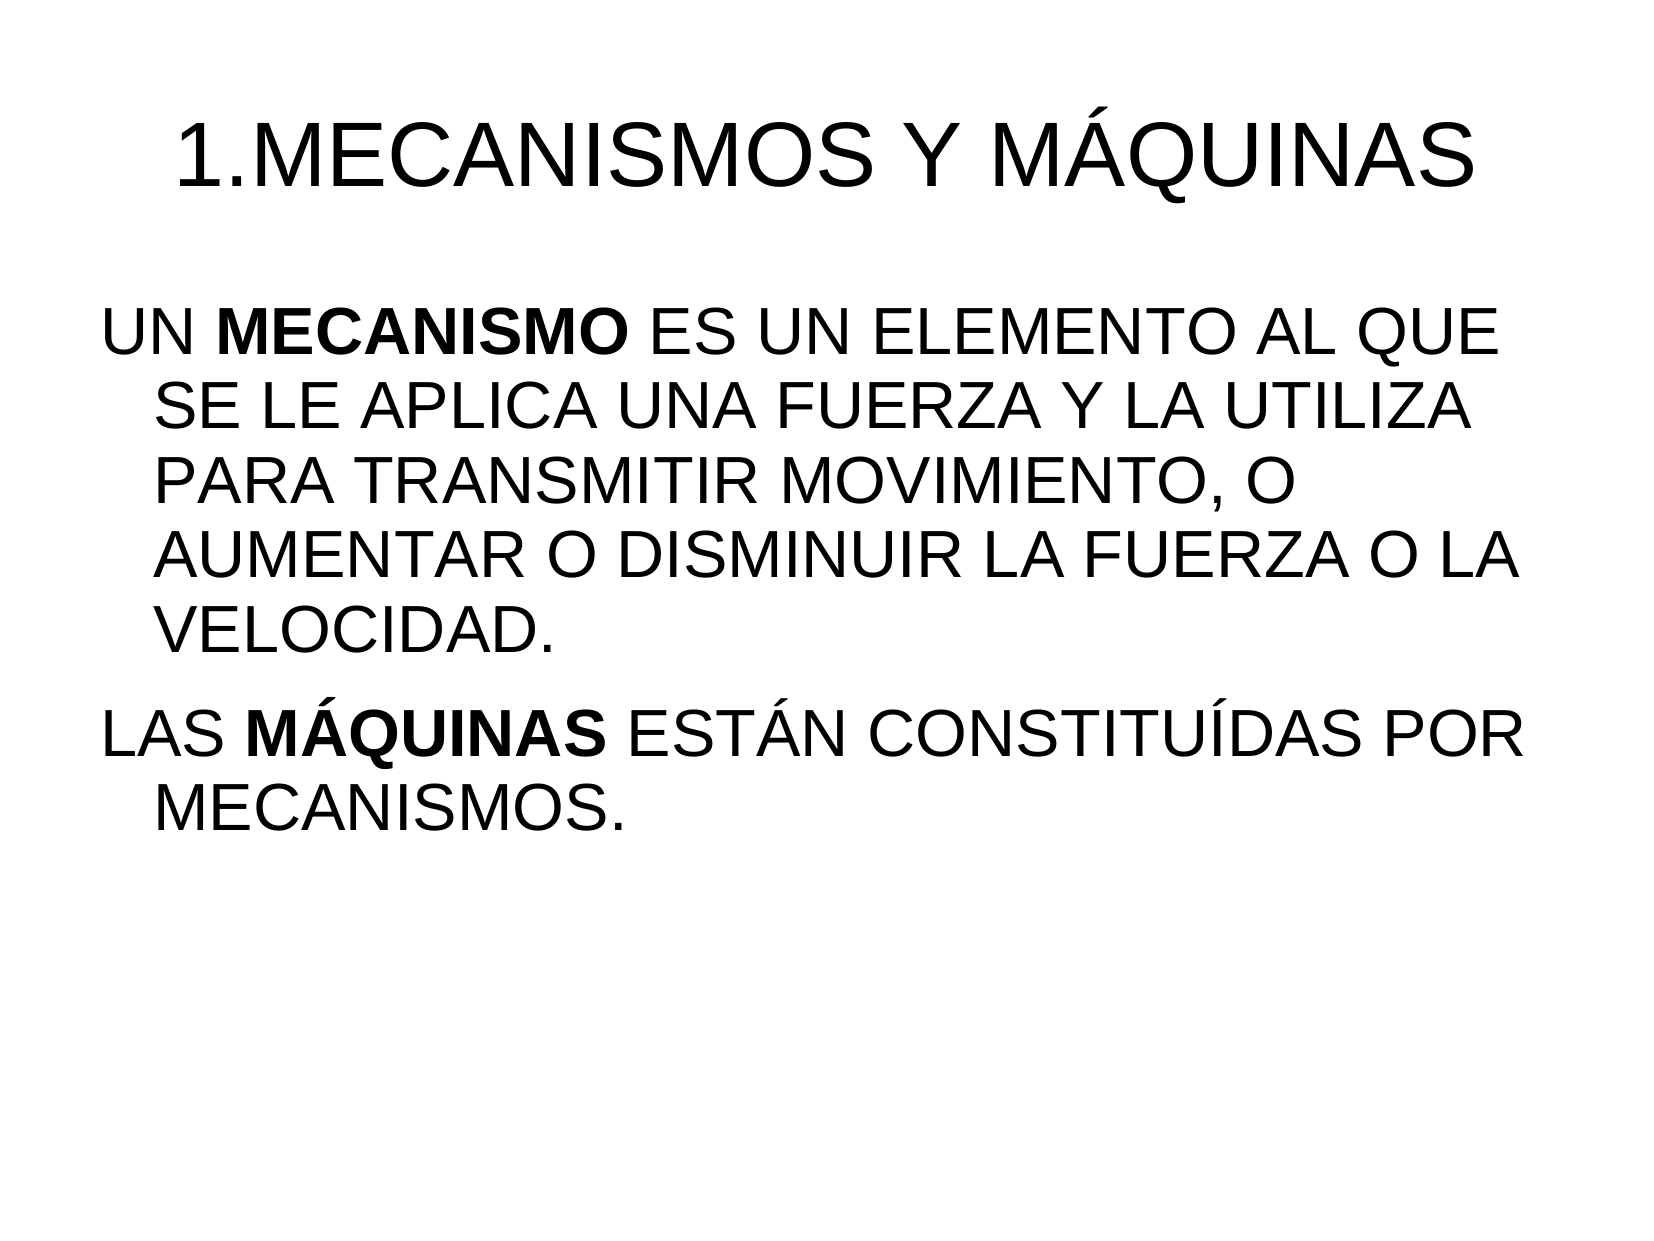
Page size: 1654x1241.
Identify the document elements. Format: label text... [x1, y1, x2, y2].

title 1.MECANISMOS Y MÁQUINAS [82, 56, 1571, 249]
list UN MECANISMO ES UN ELEMENTO AL QUE SE LE APLICA UNA FUERZA Y LA UTILIZA PARA TRANSMITIR MOVIMIENTO, O AUMENTAR O DISMINUIR LA FUERZA O LA VELOCIDAD. LAS MÁQUINAS ESTÁN CONSTITUÍDAS POR MECANISMOS. [82, 290, 1571, 1109]
